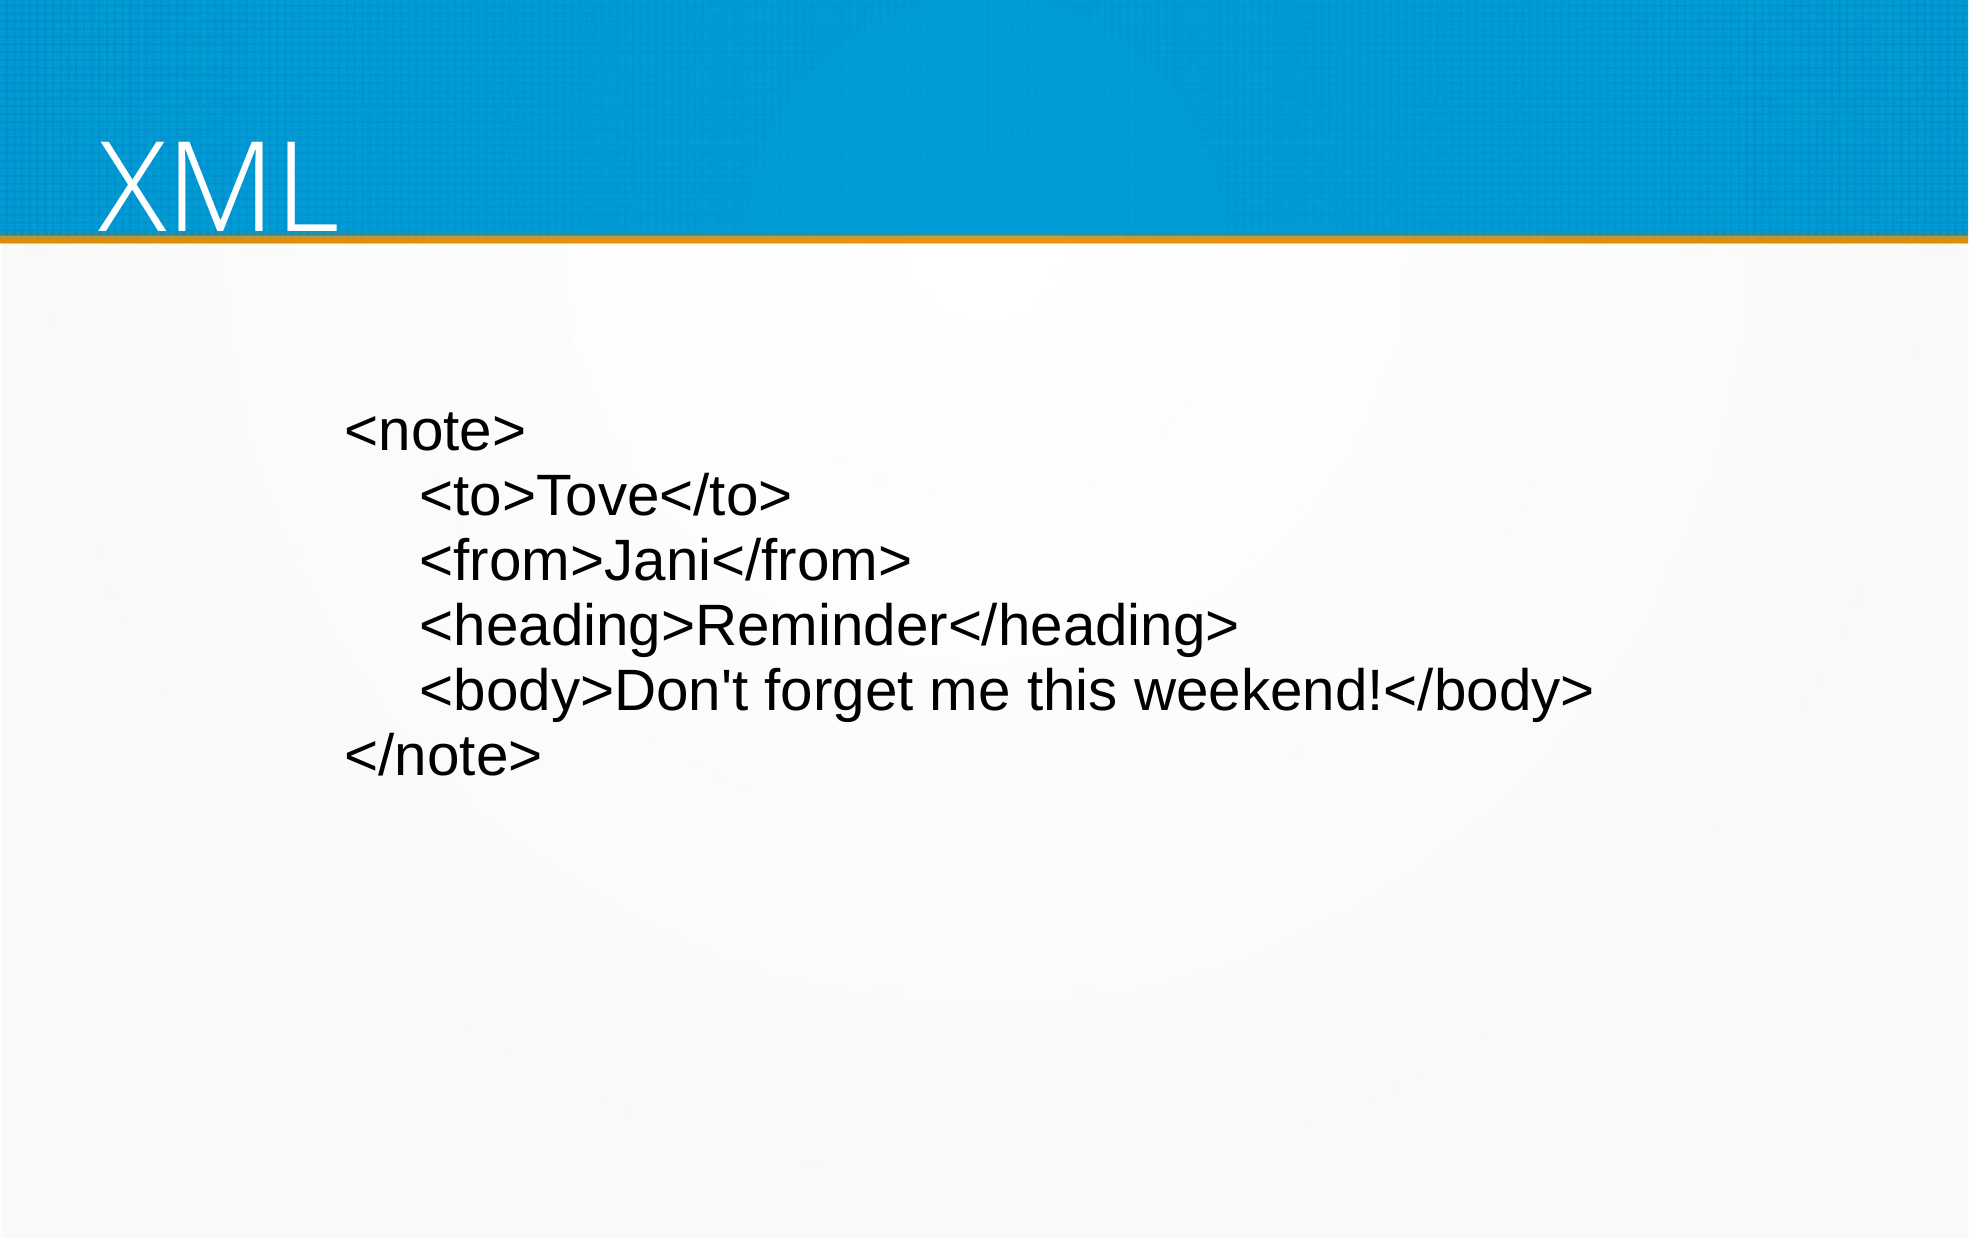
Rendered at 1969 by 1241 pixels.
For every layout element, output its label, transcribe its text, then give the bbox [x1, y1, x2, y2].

picture [0, 233, 1969, 1241]
title XML [98, 49, 1870, 257]
text_box <note> <to>Tove</to> <from>Jani</from> <heading>Reminder</heading> <body>Don't forget me this weekend!</body> </note> [330, 390, 1876, 961]
